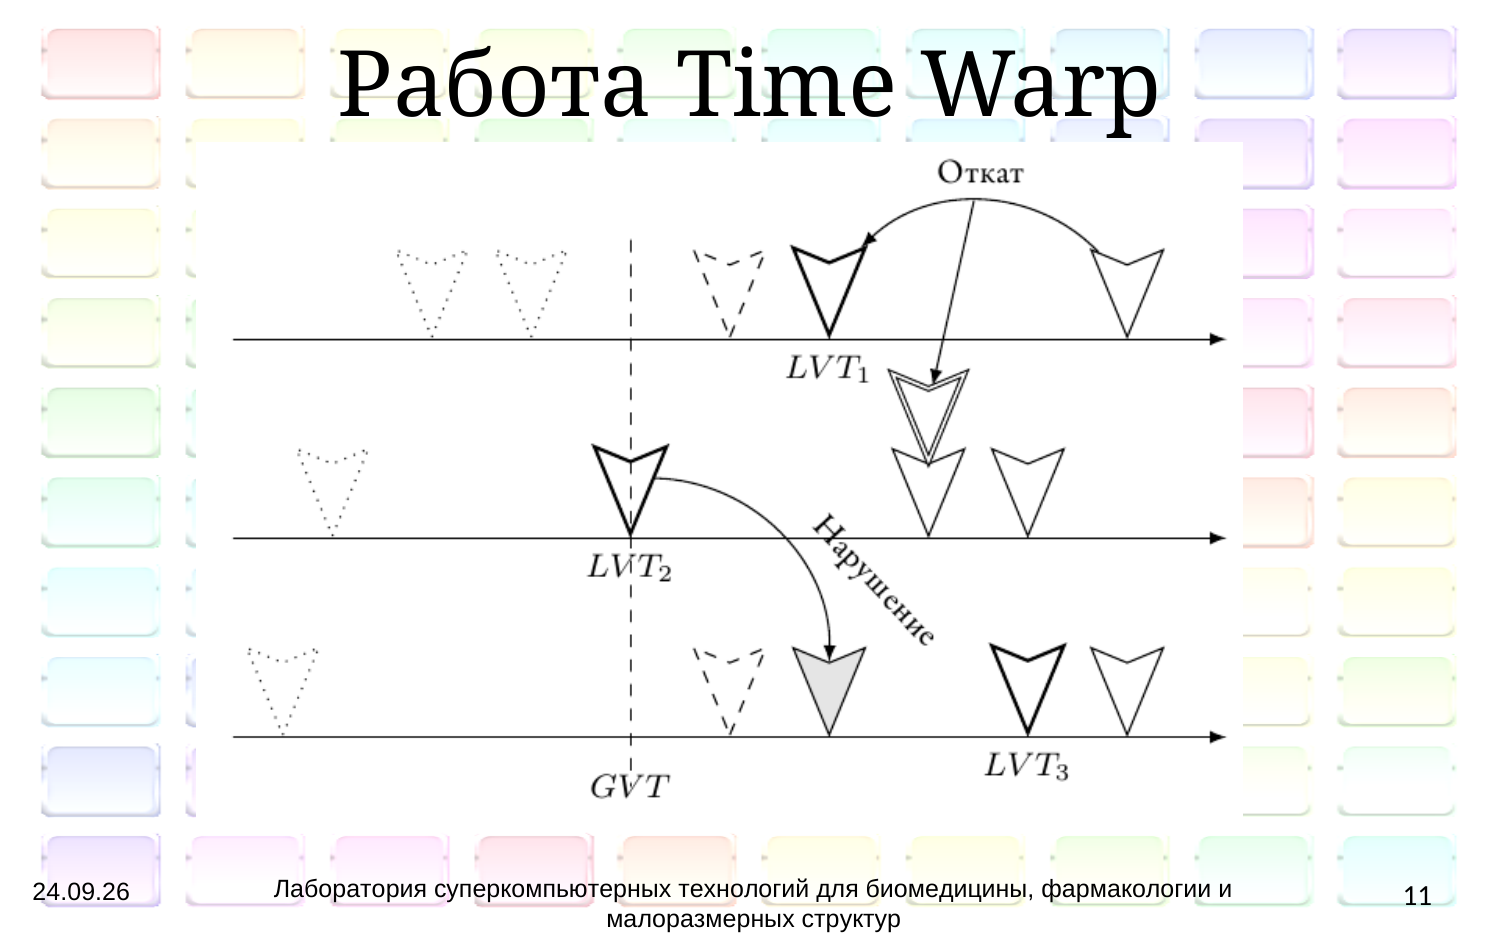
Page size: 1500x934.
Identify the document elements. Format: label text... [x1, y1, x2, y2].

text_box <номер> [1387, 868, 1473, 918]
picture [0, 0, 1500, 934]
text_box Лаборатория суперкомпьютерных технологий для биомедицины, фармакологии и малоразмерных структур [171, 864, 1338, 915]
title Работа Time Warp [75, 1, 1426, 158]
text_box 14.04.14 [17, 868, 184, 918]
